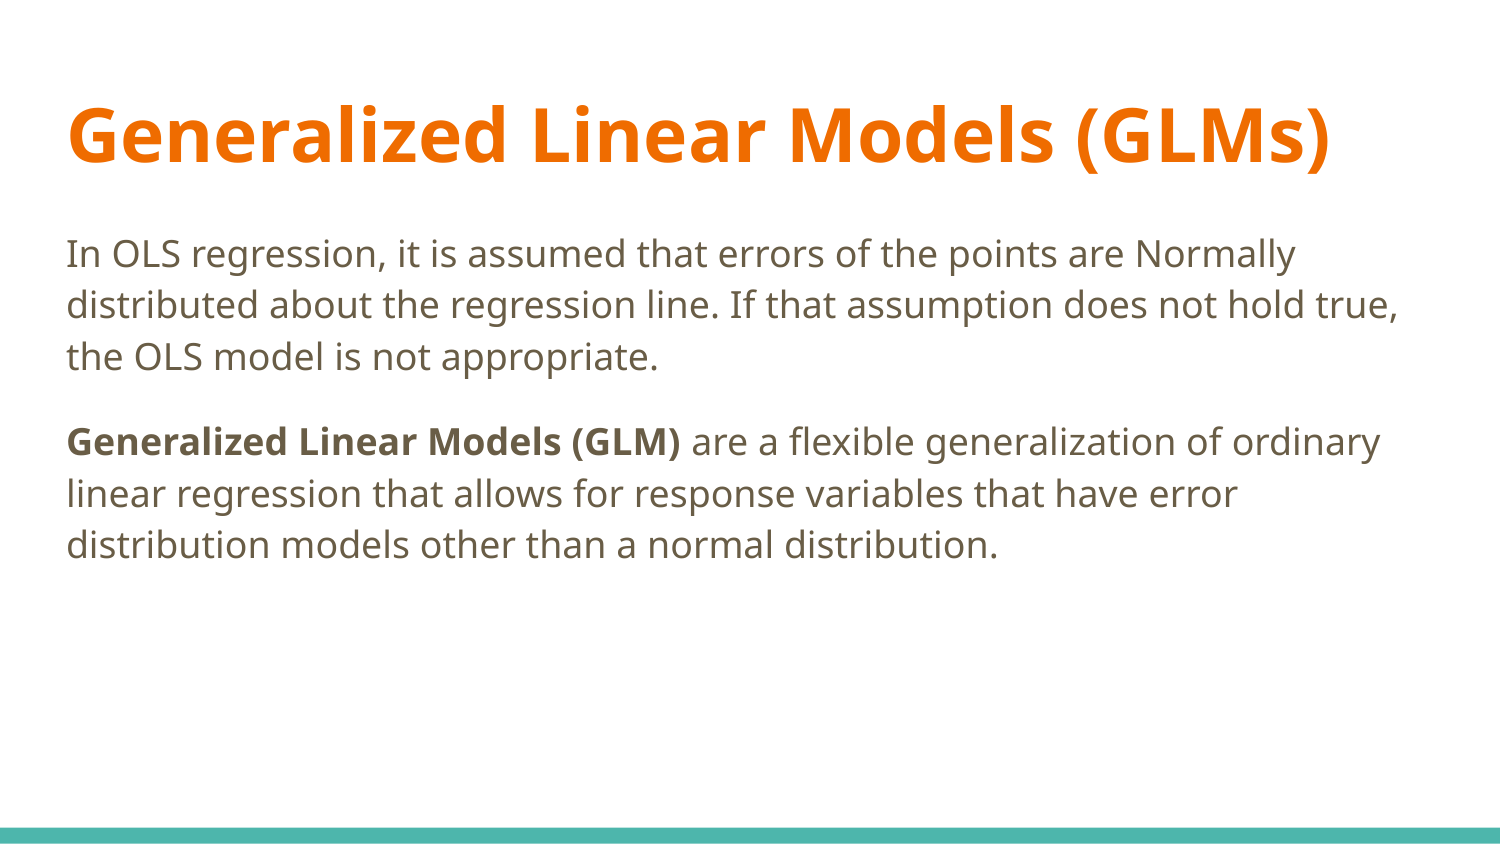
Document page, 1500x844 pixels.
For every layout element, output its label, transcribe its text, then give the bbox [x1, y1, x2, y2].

list In OLS regression, it is assumed that errors of the points are Normally distributed about the regression line. If that assumption does not hold true, the OLS model is not appropriate. Generalized Linear Models (GLM) are a flexible generalization of ordinary linear regression that allows for response variables that have error distribution models other than a normal distribution. [51, 207, 1449, 750]
title Generalized Linear Models (GLMs) [51, 72, 1449, 189]
